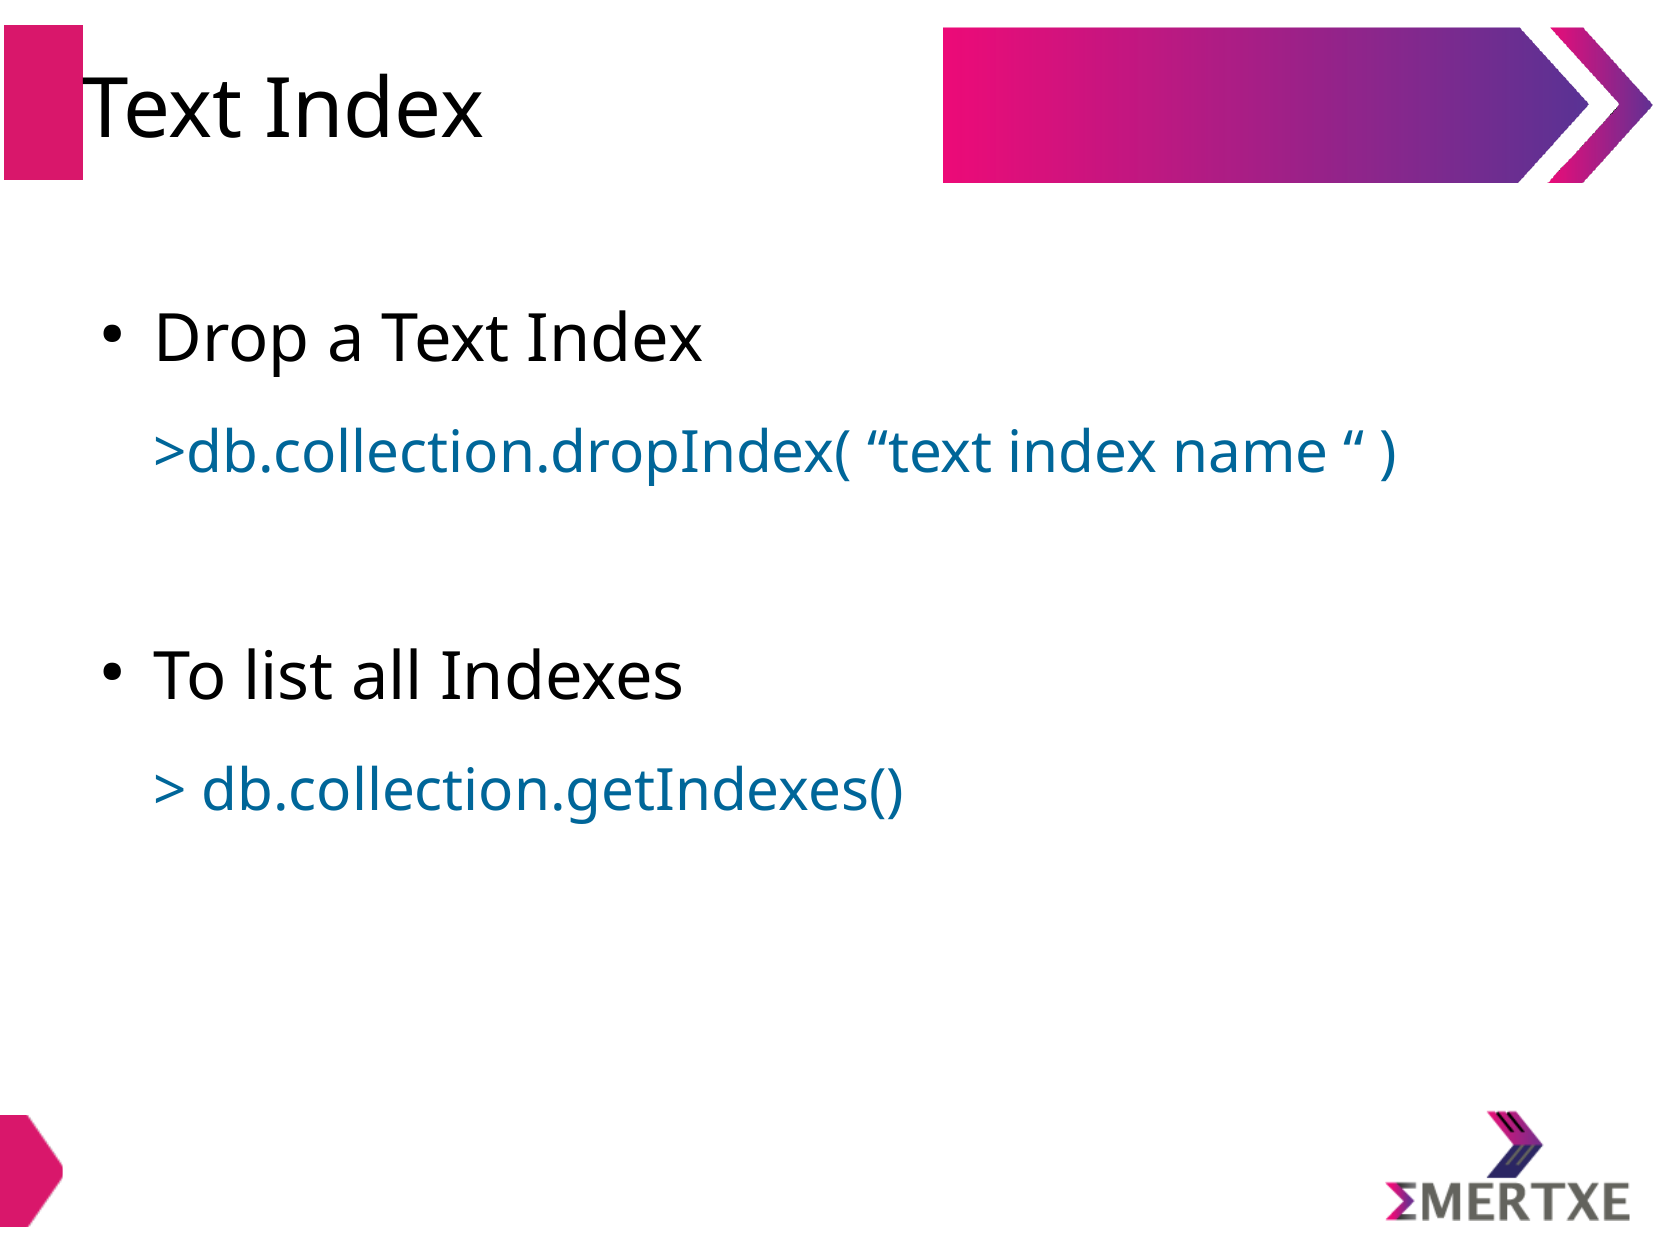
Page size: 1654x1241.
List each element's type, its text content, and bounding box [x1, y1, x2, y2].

list Drop a Text Index >db.collection.dropIndex( “text index name “ ) To list all Indexes > db.collection.getIndexes() [82, 290, 1571, 1010]
title Text Index [82, 2, 1571, 210]
picture [1385, 1107, 1631, 1221]
picture [1571, 27, 1653, 183]
